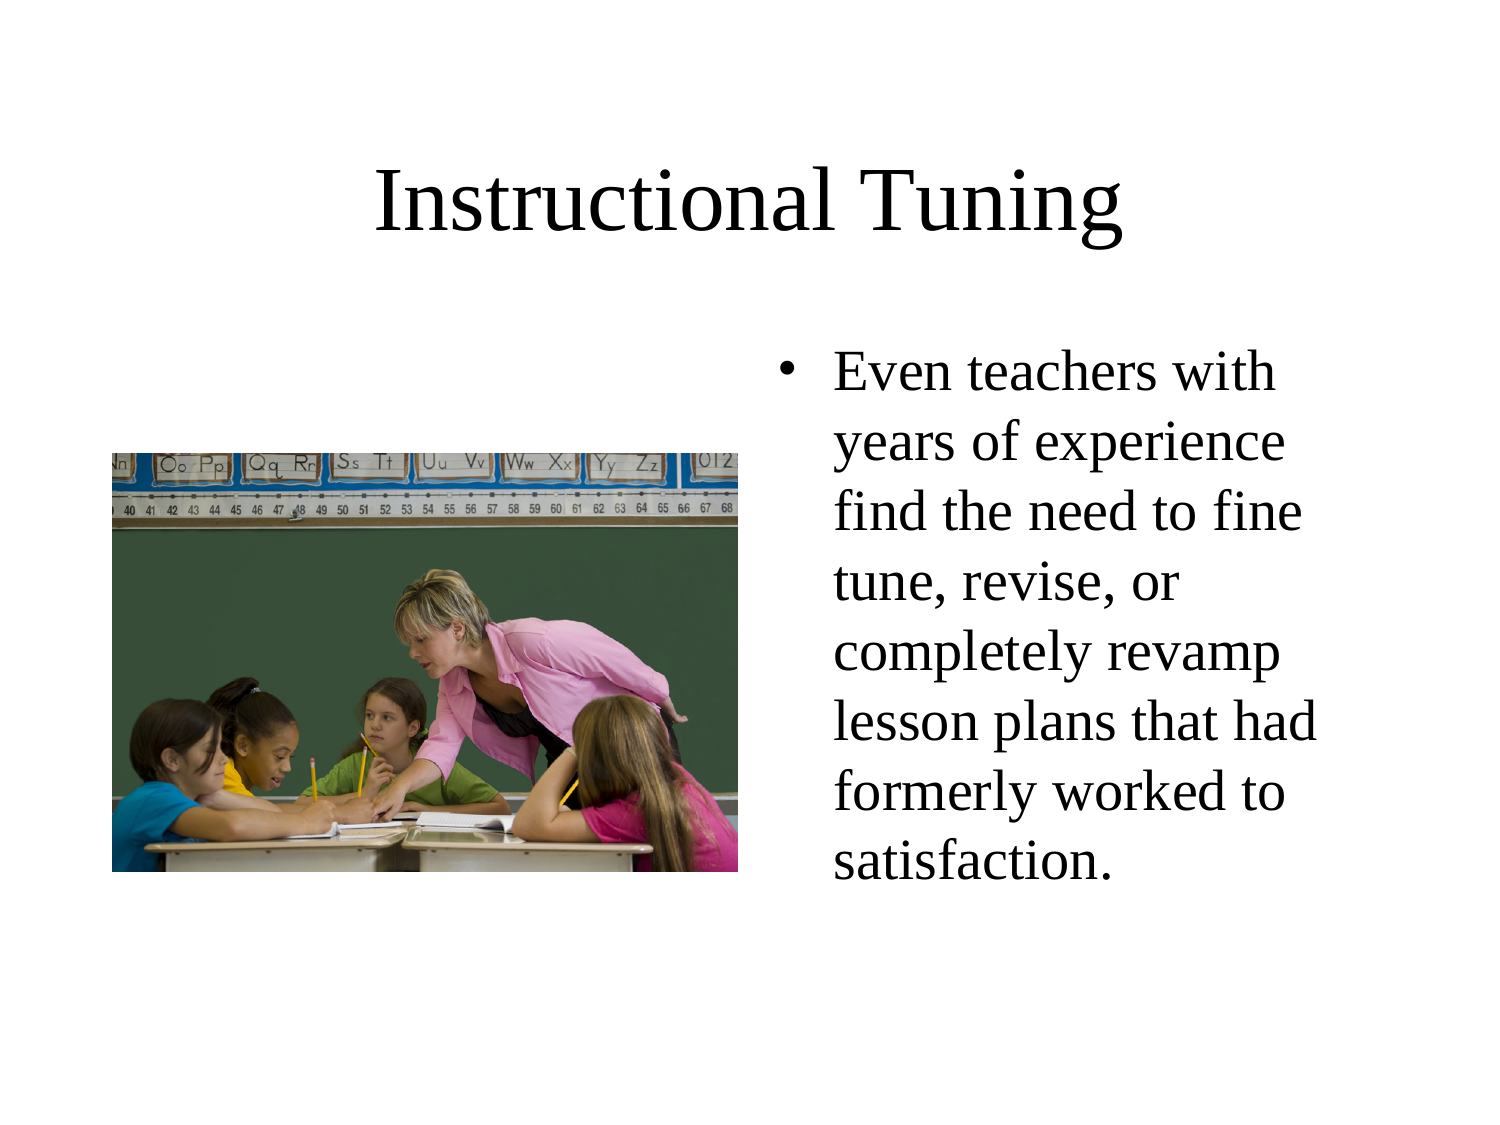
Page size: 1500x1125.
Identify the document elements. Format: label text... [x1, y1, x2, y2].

list Even teachers with years of experience find the need to fine tune, revise, or completely revamp lesson plans that had formerly worked to satisfaction. [762, 324, 1388, 1000]
title Instructional Tuning [112, 99, 1388, 288]
picture [112, 453, 738, 872]
